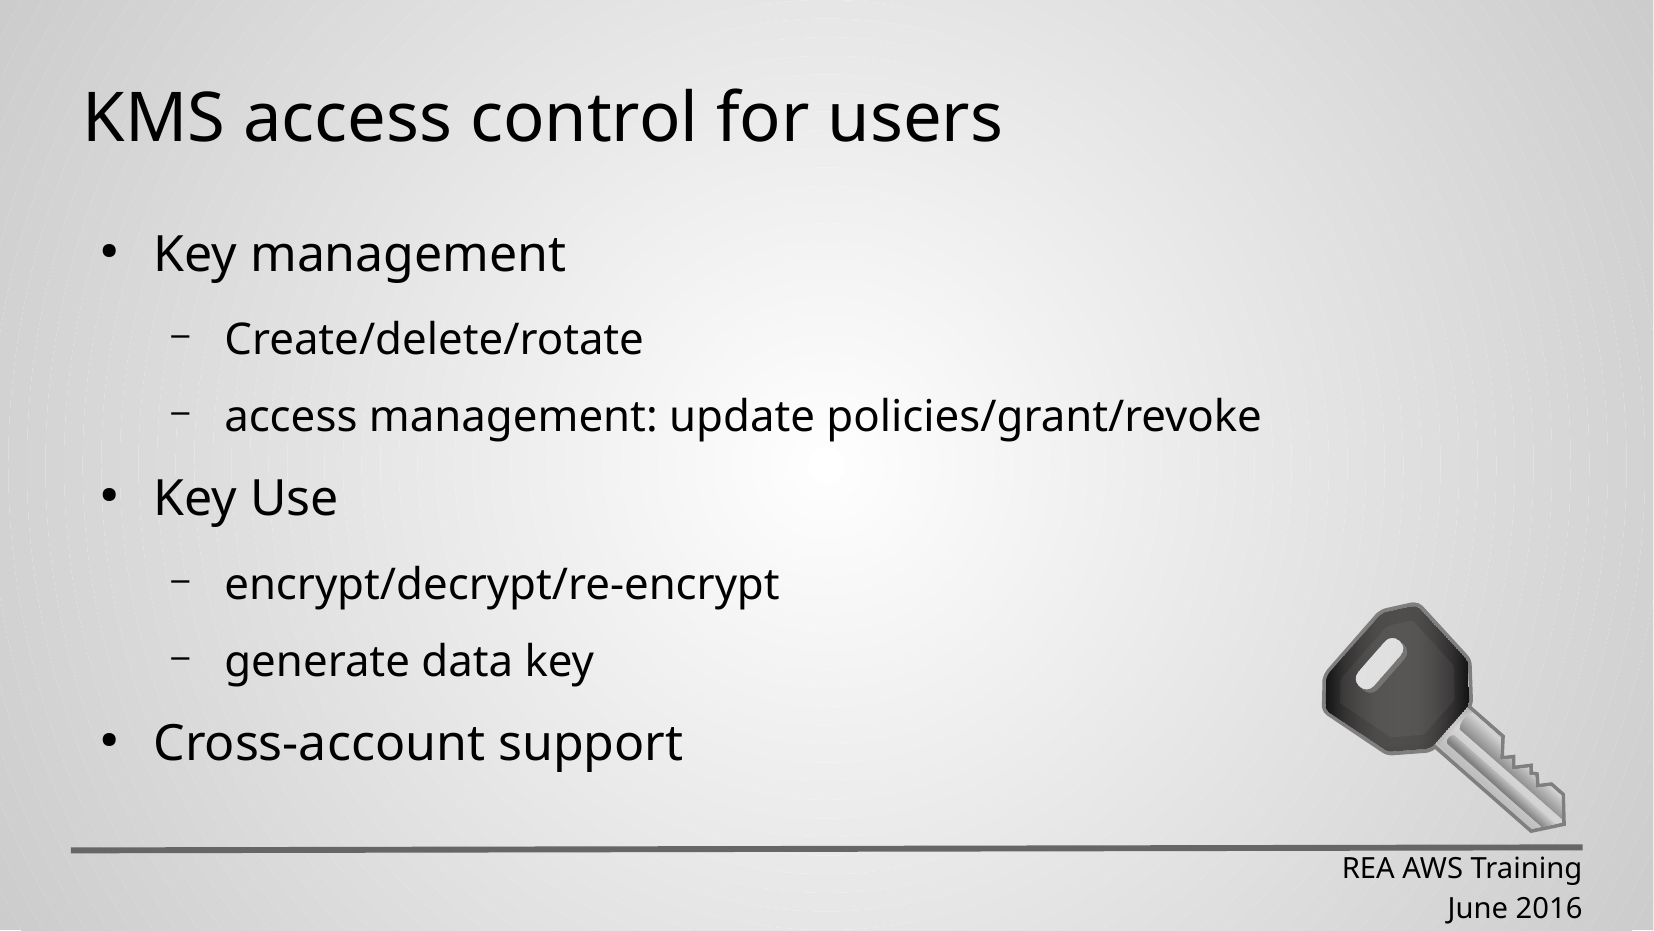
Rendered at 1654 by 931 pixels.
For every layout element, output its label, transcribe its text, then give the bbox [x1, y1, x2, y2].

title KMS access control for users [82, 37, 1571, 193]
list Key management Create/delete/rotate access management: update policies/grant/revoke Key Use encrypt/decrypt/re-encrypt generate data key Cross-account support [82, 217, 1571, 827]
picture [1316, 590, 1571, 845]
